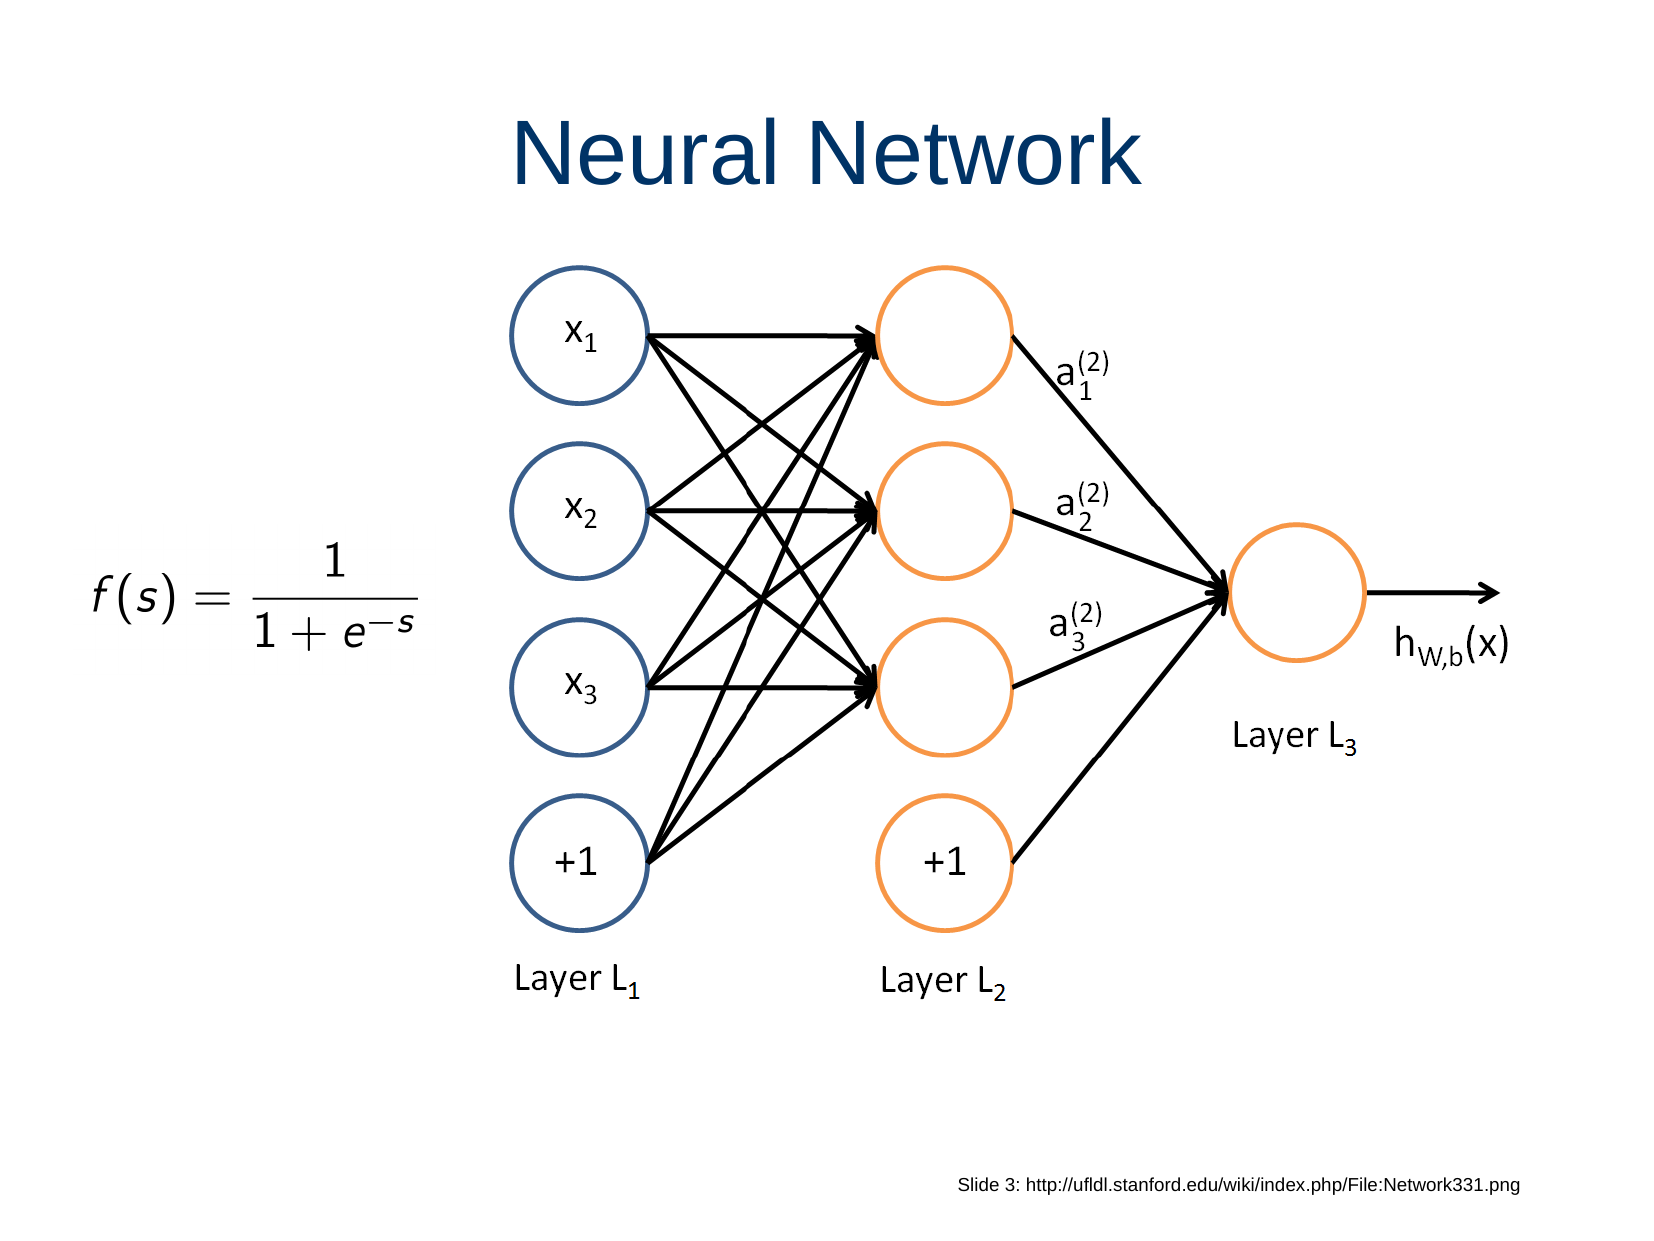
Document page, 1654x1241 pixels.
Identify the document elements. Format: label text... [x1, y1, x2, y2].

picture [480, 256, 1546, 1008]
picture [73, 524, 436, 676]
title Neural Network [82, 49, 1571, 257]
subtitle Slide 3: http://ufldl.stanford.edu/wiki/index.php/File:Network331.png [495, 1155, 1654, 1216]
